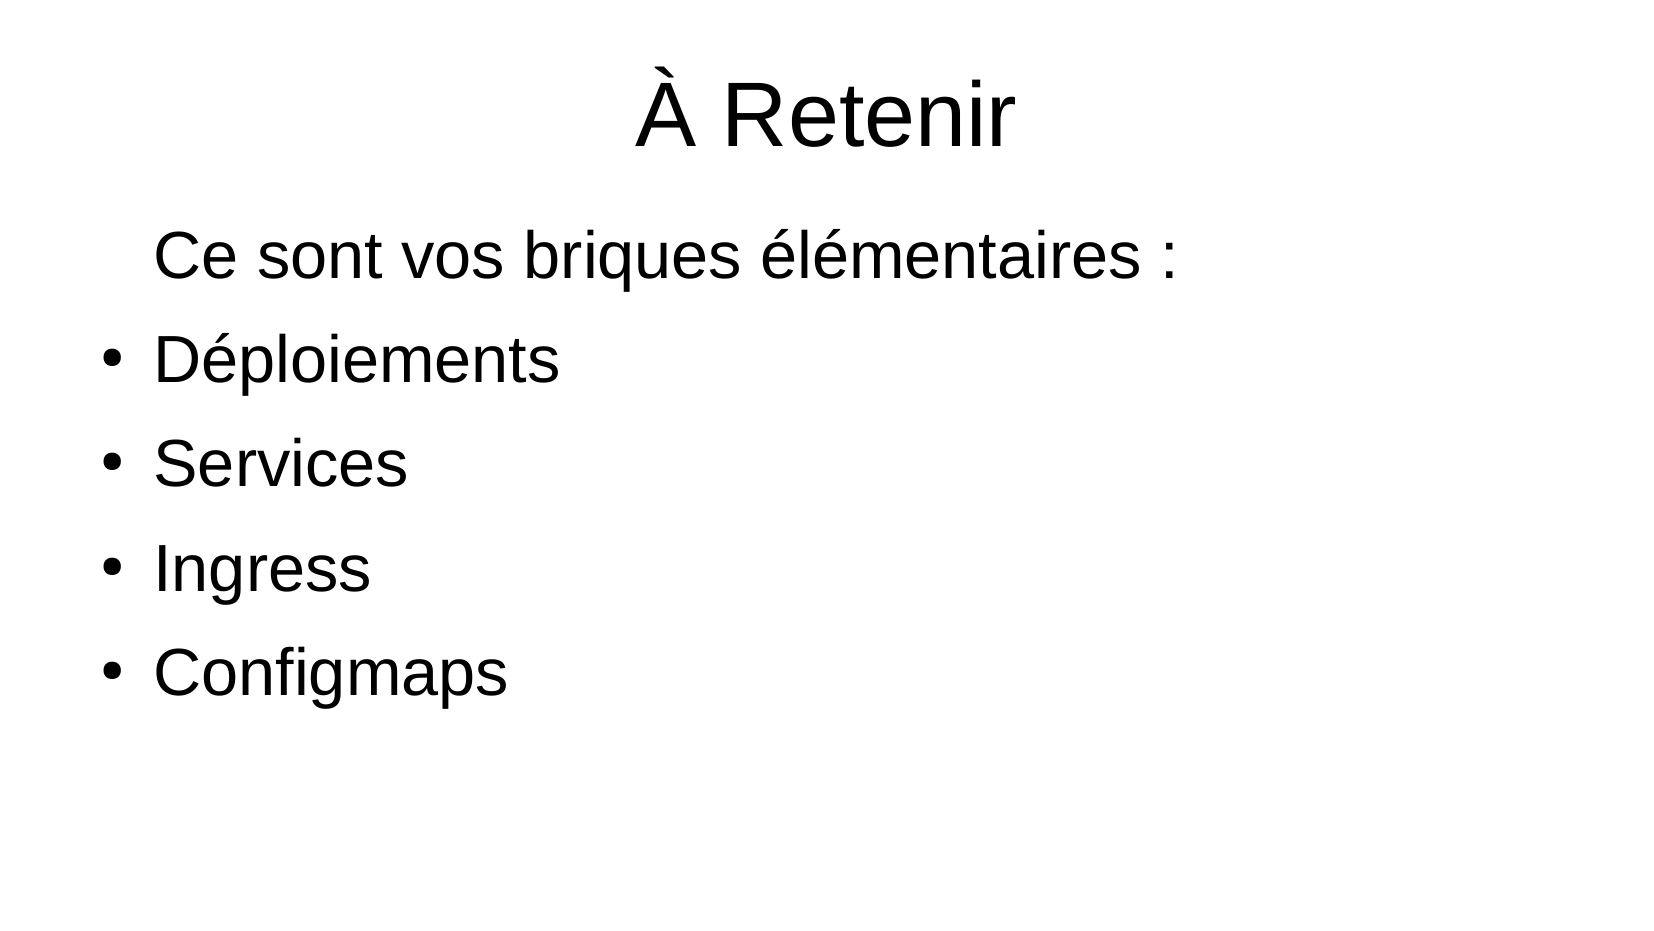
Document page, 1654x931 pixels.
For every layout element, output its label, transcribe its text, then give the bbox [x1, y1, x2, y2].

list Ce sont vos briques élémentaires : Déploiements Services Ingress Configmaps [82, 217, 1571, 758]
title À Retenir [82, 37, 1571, 193]
